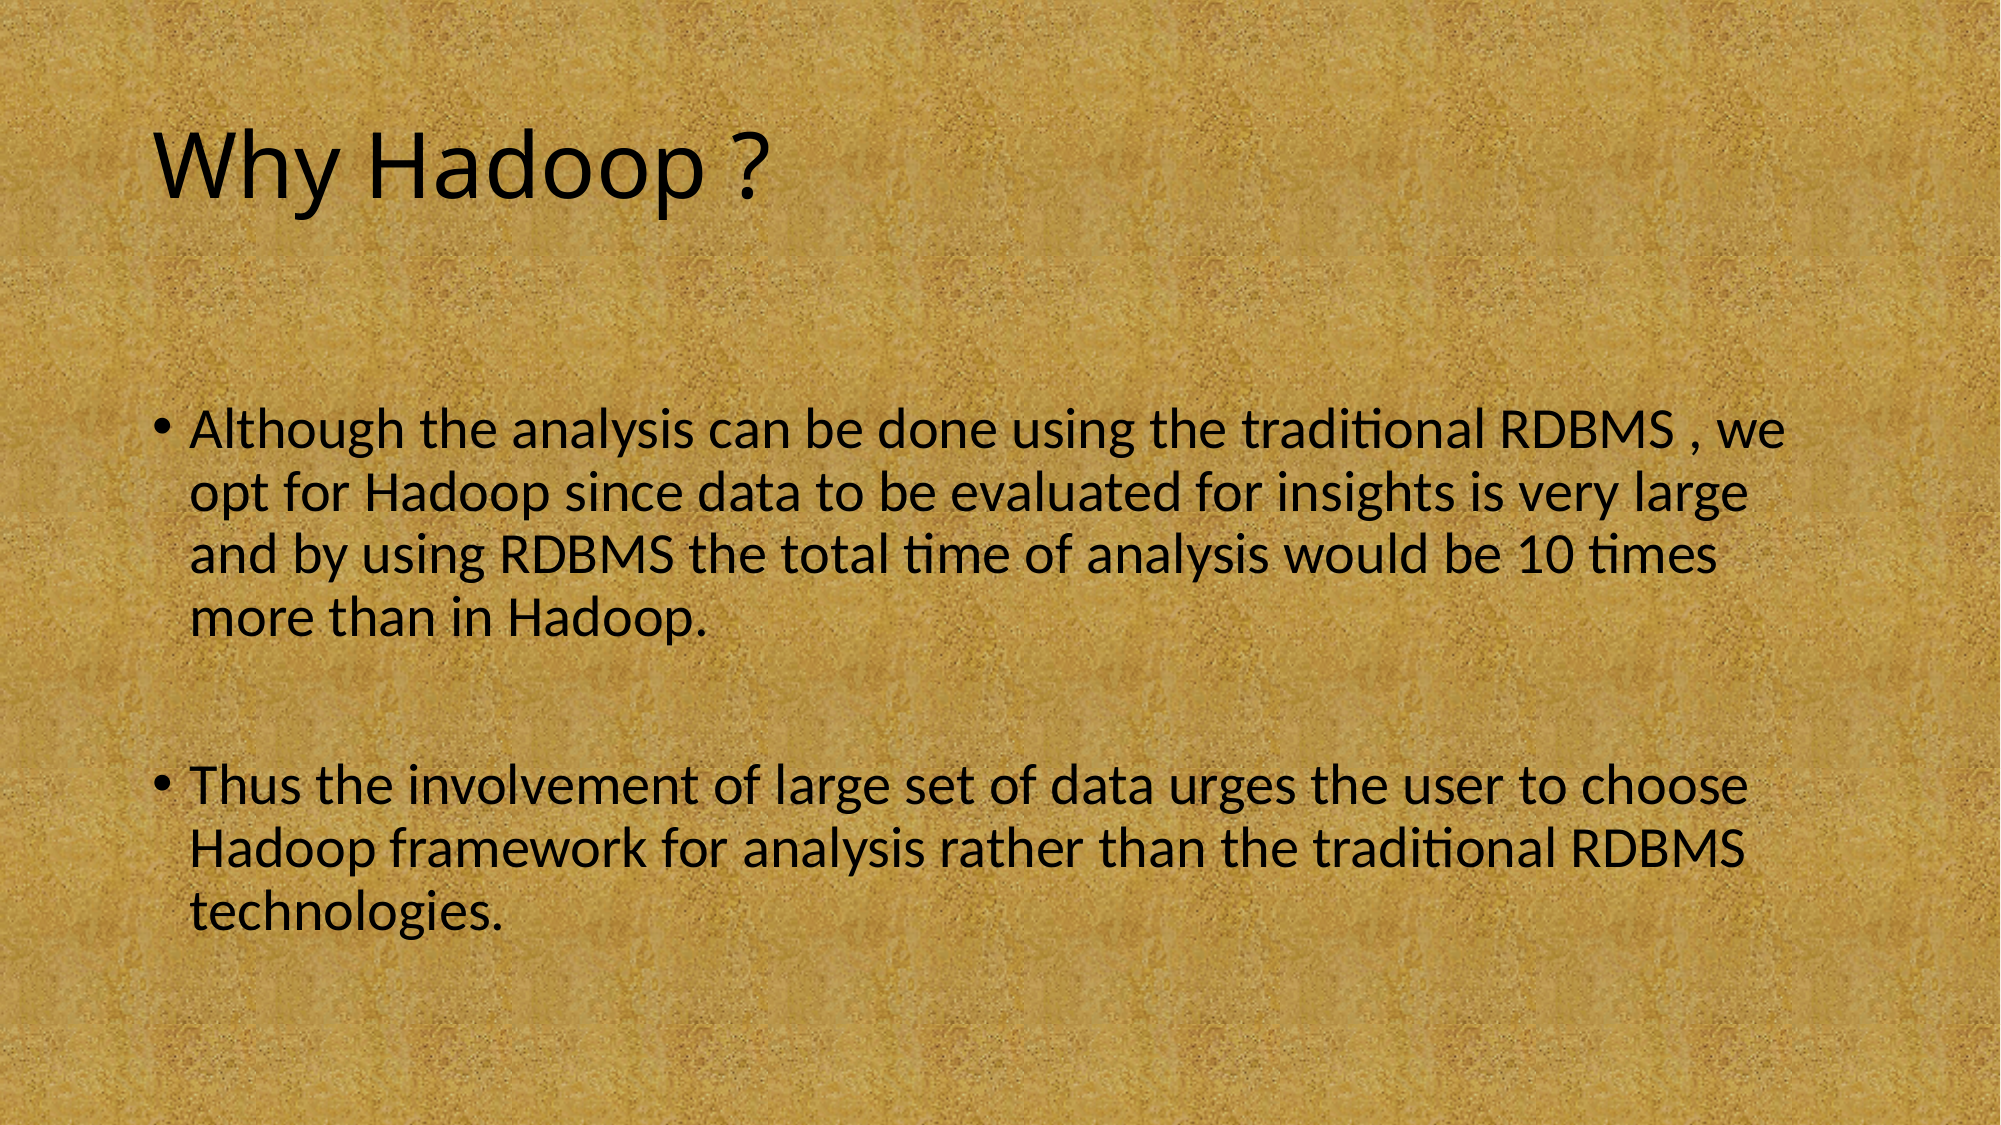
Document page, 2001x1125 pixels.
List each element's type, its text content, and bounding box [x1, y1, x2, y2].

list Although the analysis can be done using the traditional RDBMS , we opt for Hadoop since data to be evaluated for insights is very large and by using RDBMS the total time of analysis would be 10 times more than in Hadoop. Thus the involvement of large set of data urges the user to choose Hadoop framework for analysis rather than the traditional RDBMS technologies. [137, 299, 1863, 1014]
title Why Hadoop ? [137, 59, 1863, 278]
picture [0, 0, 2001, 1125]
